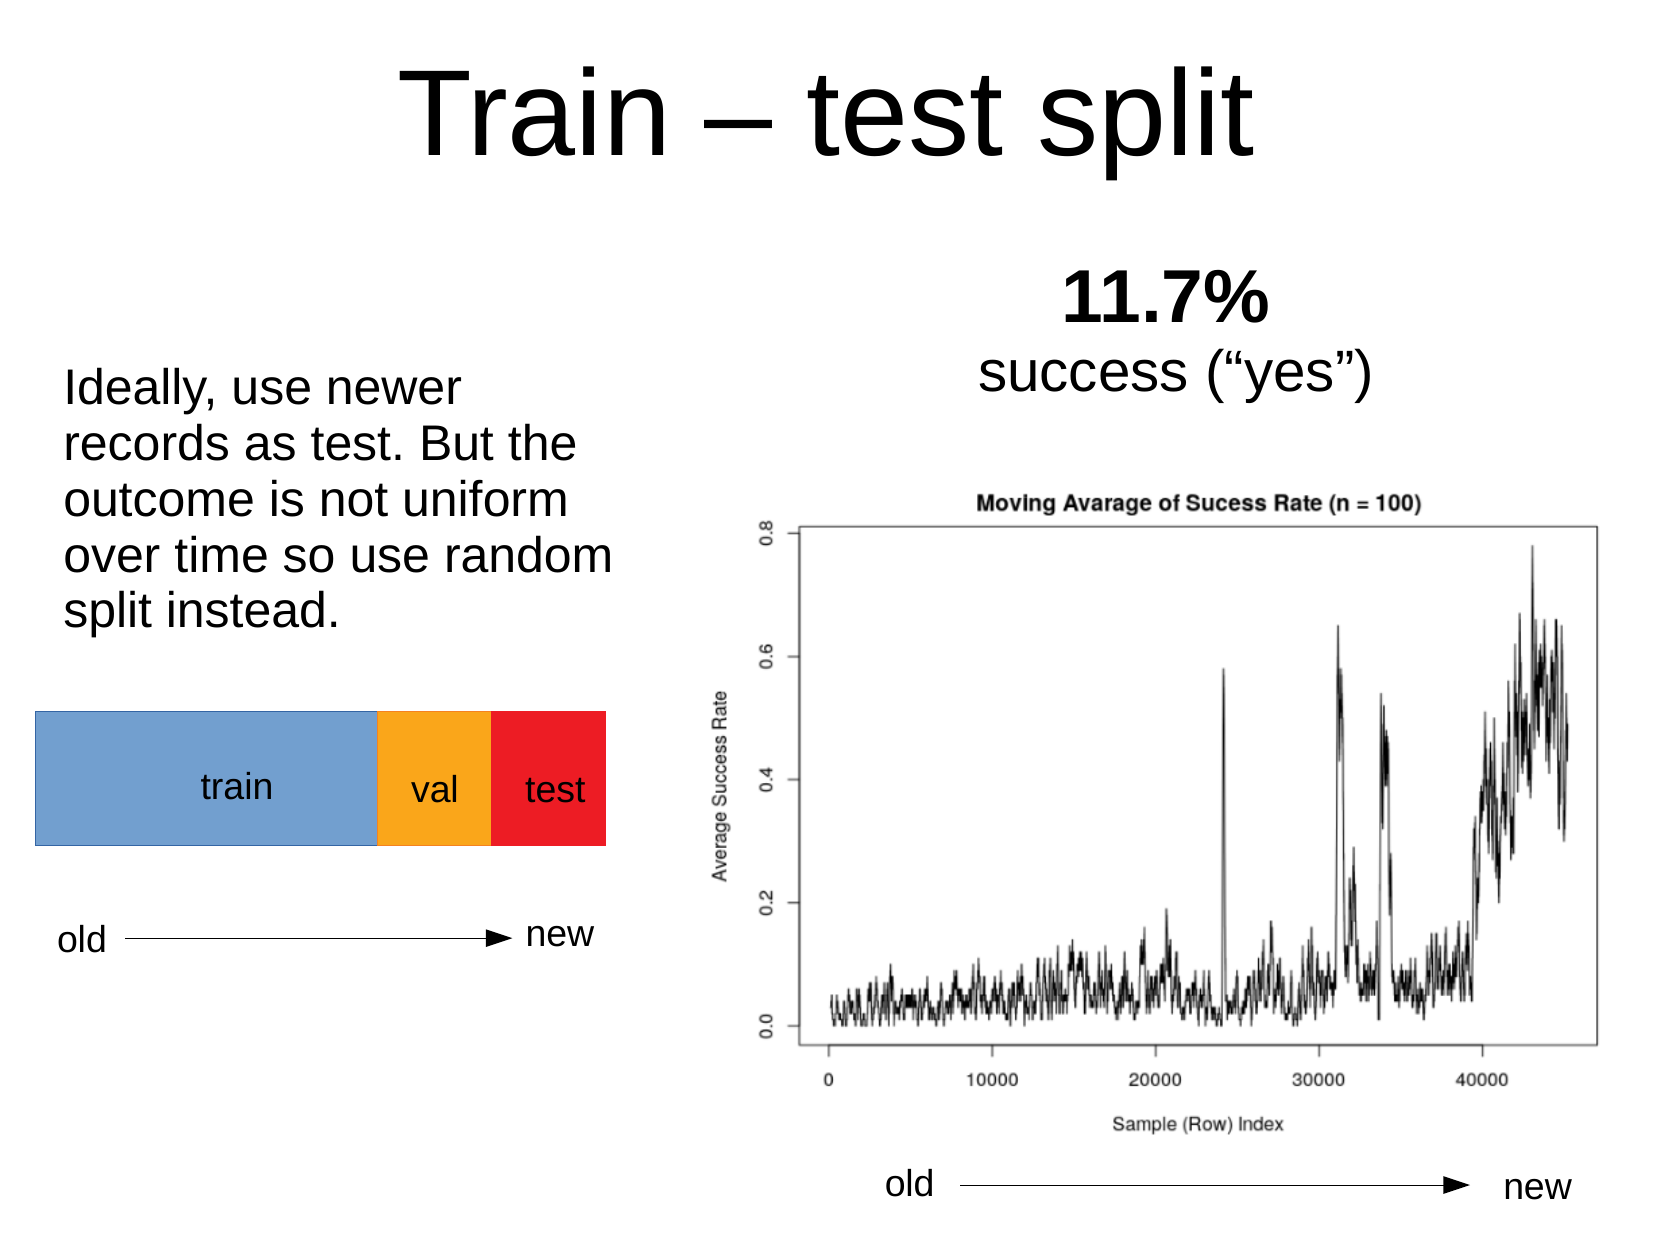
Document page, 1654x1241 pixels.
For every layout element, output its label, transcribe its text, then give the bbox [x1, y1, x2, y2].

text_box old [870, 1155, 950, 1212]
text_box val [396, 761, 474, 819]
text_box [35, 711, 606, 846]
text_box new [510, 905, 610, 963]
text_box test [510, 761, 601, 819]
title Train – test split [82, 10, 1571, 218]
text_box old [42, 911, 122, 969]
text_box train [185, 758, 289, 815]
text_box Ideally, use newer records as test. But the outcome is not uniform over time so use random split instead. [48, 352, 664, 646]
text_box new [1488, 1158, 1587, 1216]
text_box 11.7% success (“yes”) [963, 246, 1390, 411]
picture [705, 486, 1606, 1140]
